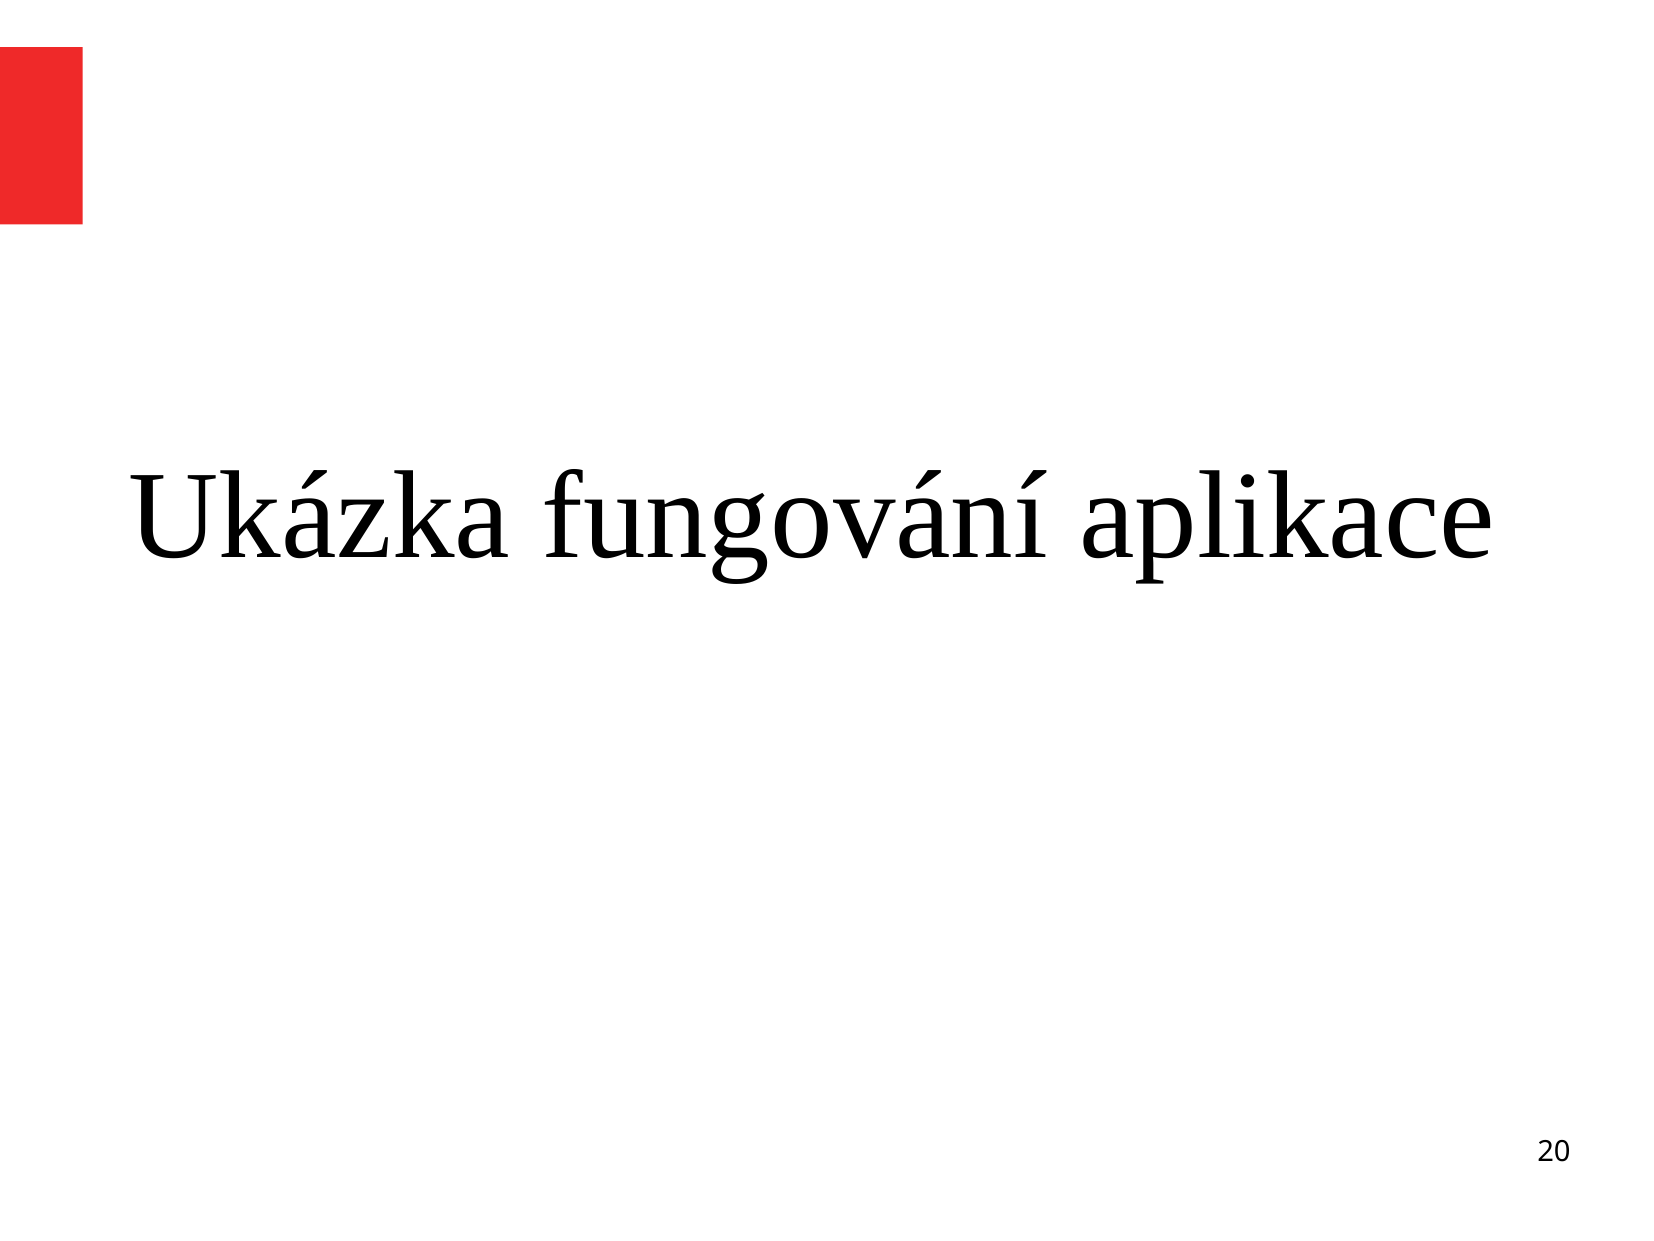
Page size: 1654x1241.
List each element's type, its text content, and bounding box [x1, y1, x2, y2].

title Ukázka fungování aplikace [128, 412, 1582, 620]
